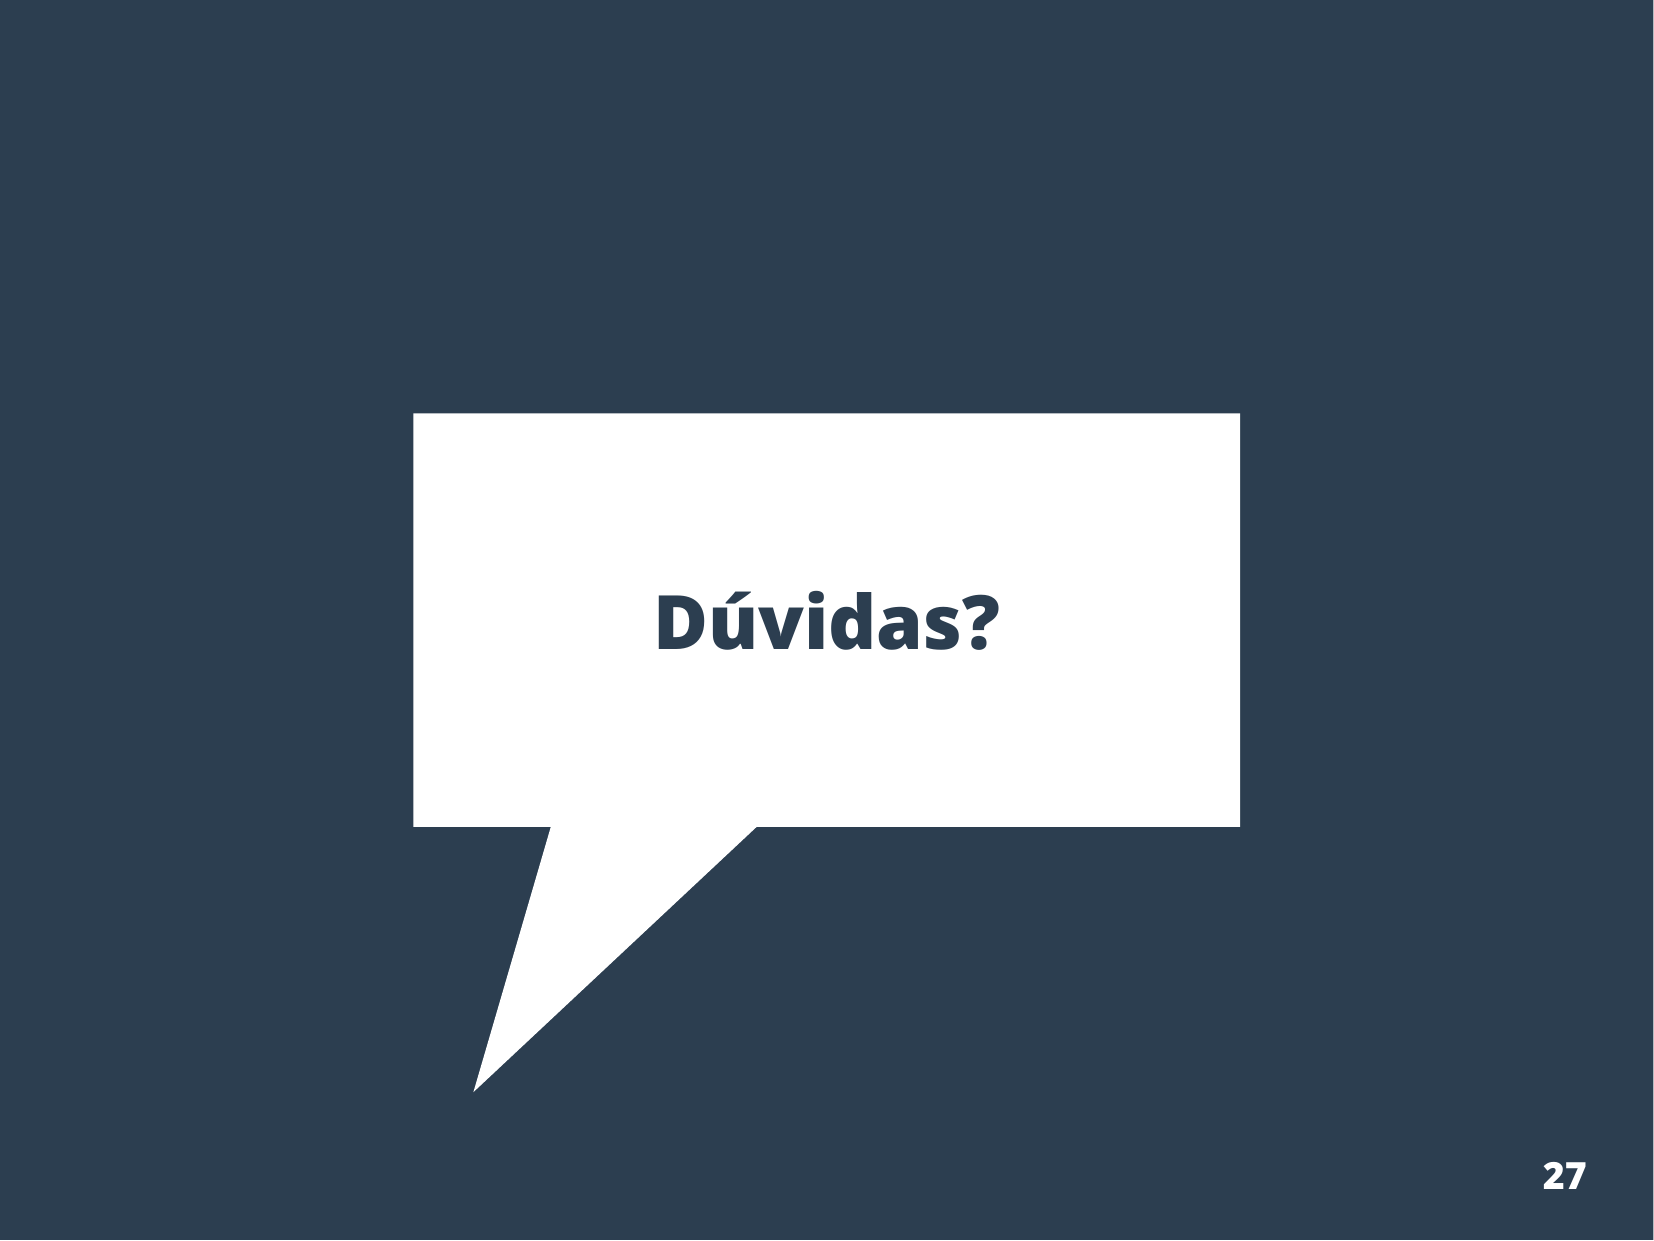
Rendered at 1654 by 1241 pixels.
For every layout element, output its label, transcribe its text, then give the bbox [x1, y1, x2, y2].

title Dúvidas? [442, 442, 1211, 798]
